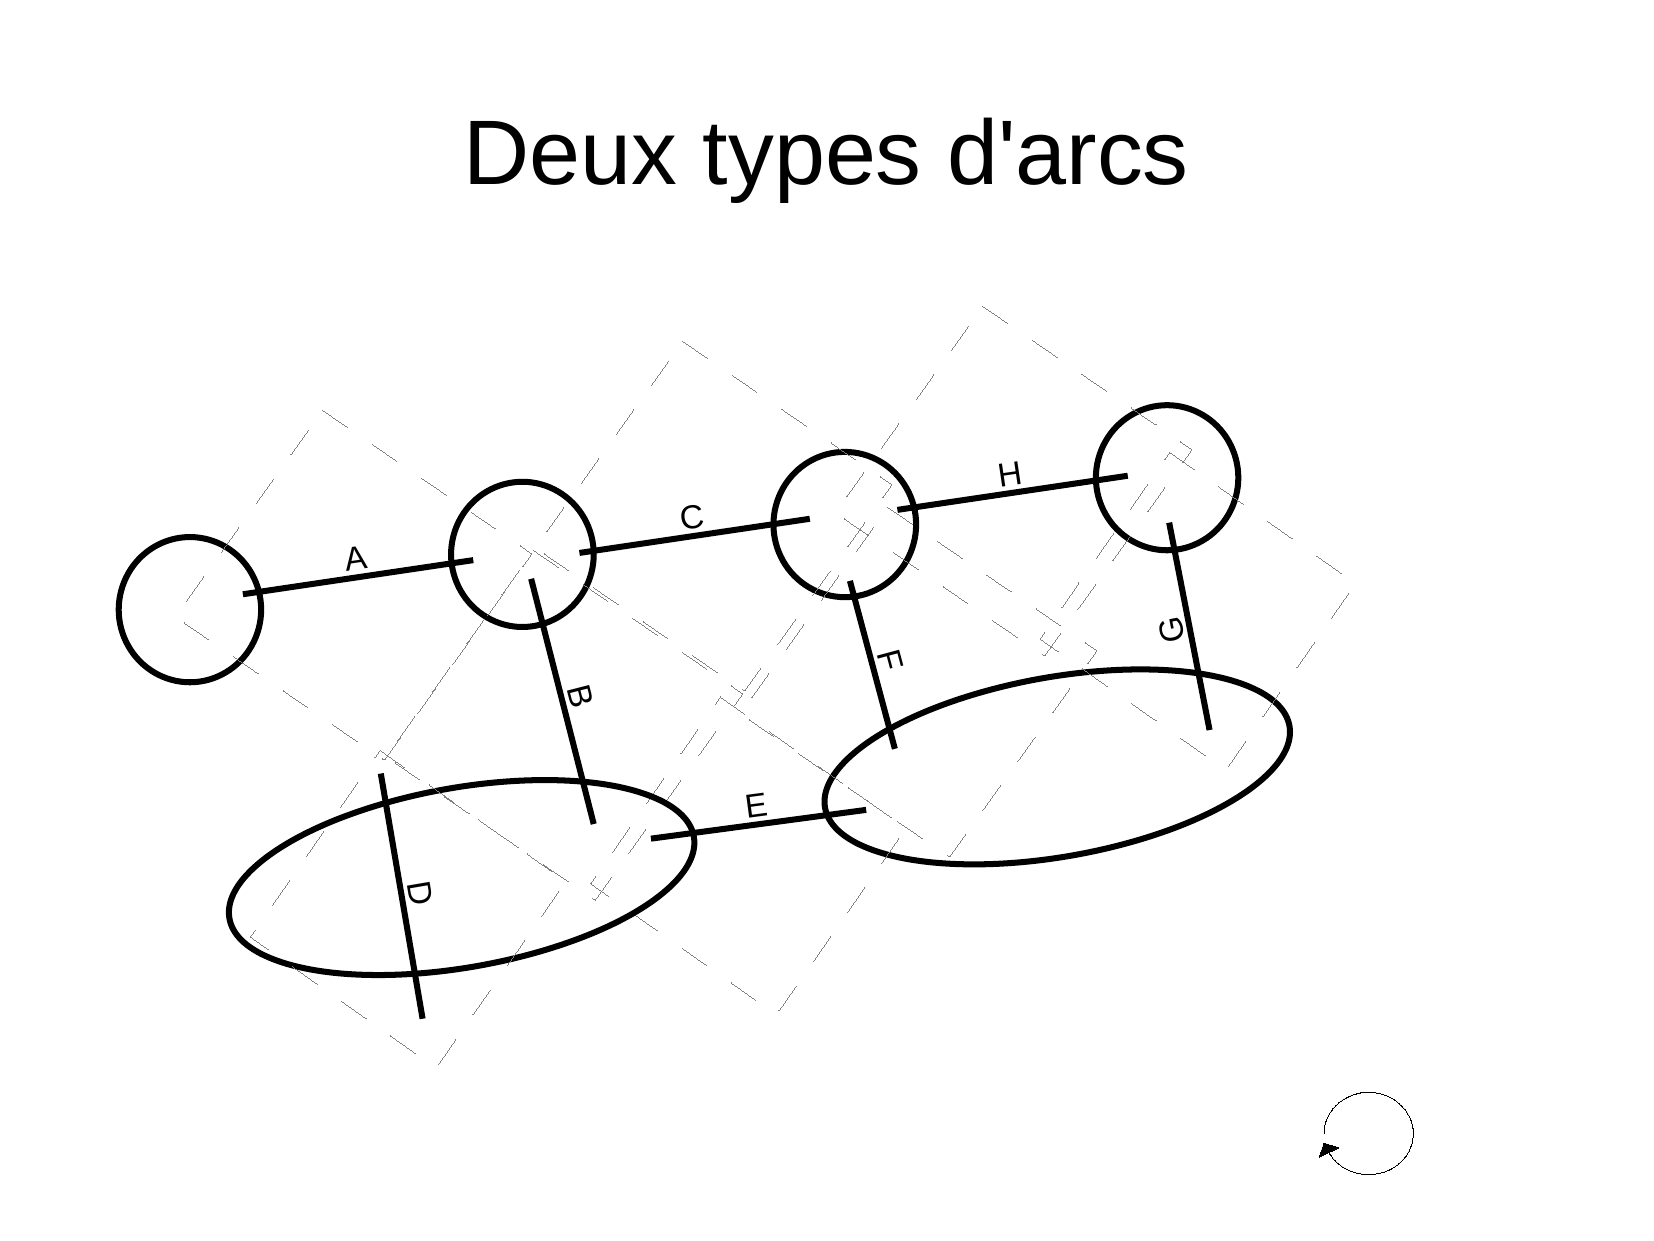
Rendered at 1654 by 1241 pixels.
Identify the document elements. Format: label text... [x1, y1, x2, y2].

text_box [1319, 1092, 1414, 1175]
title Deux types d'arcs [82, 49, 1571, 257]
